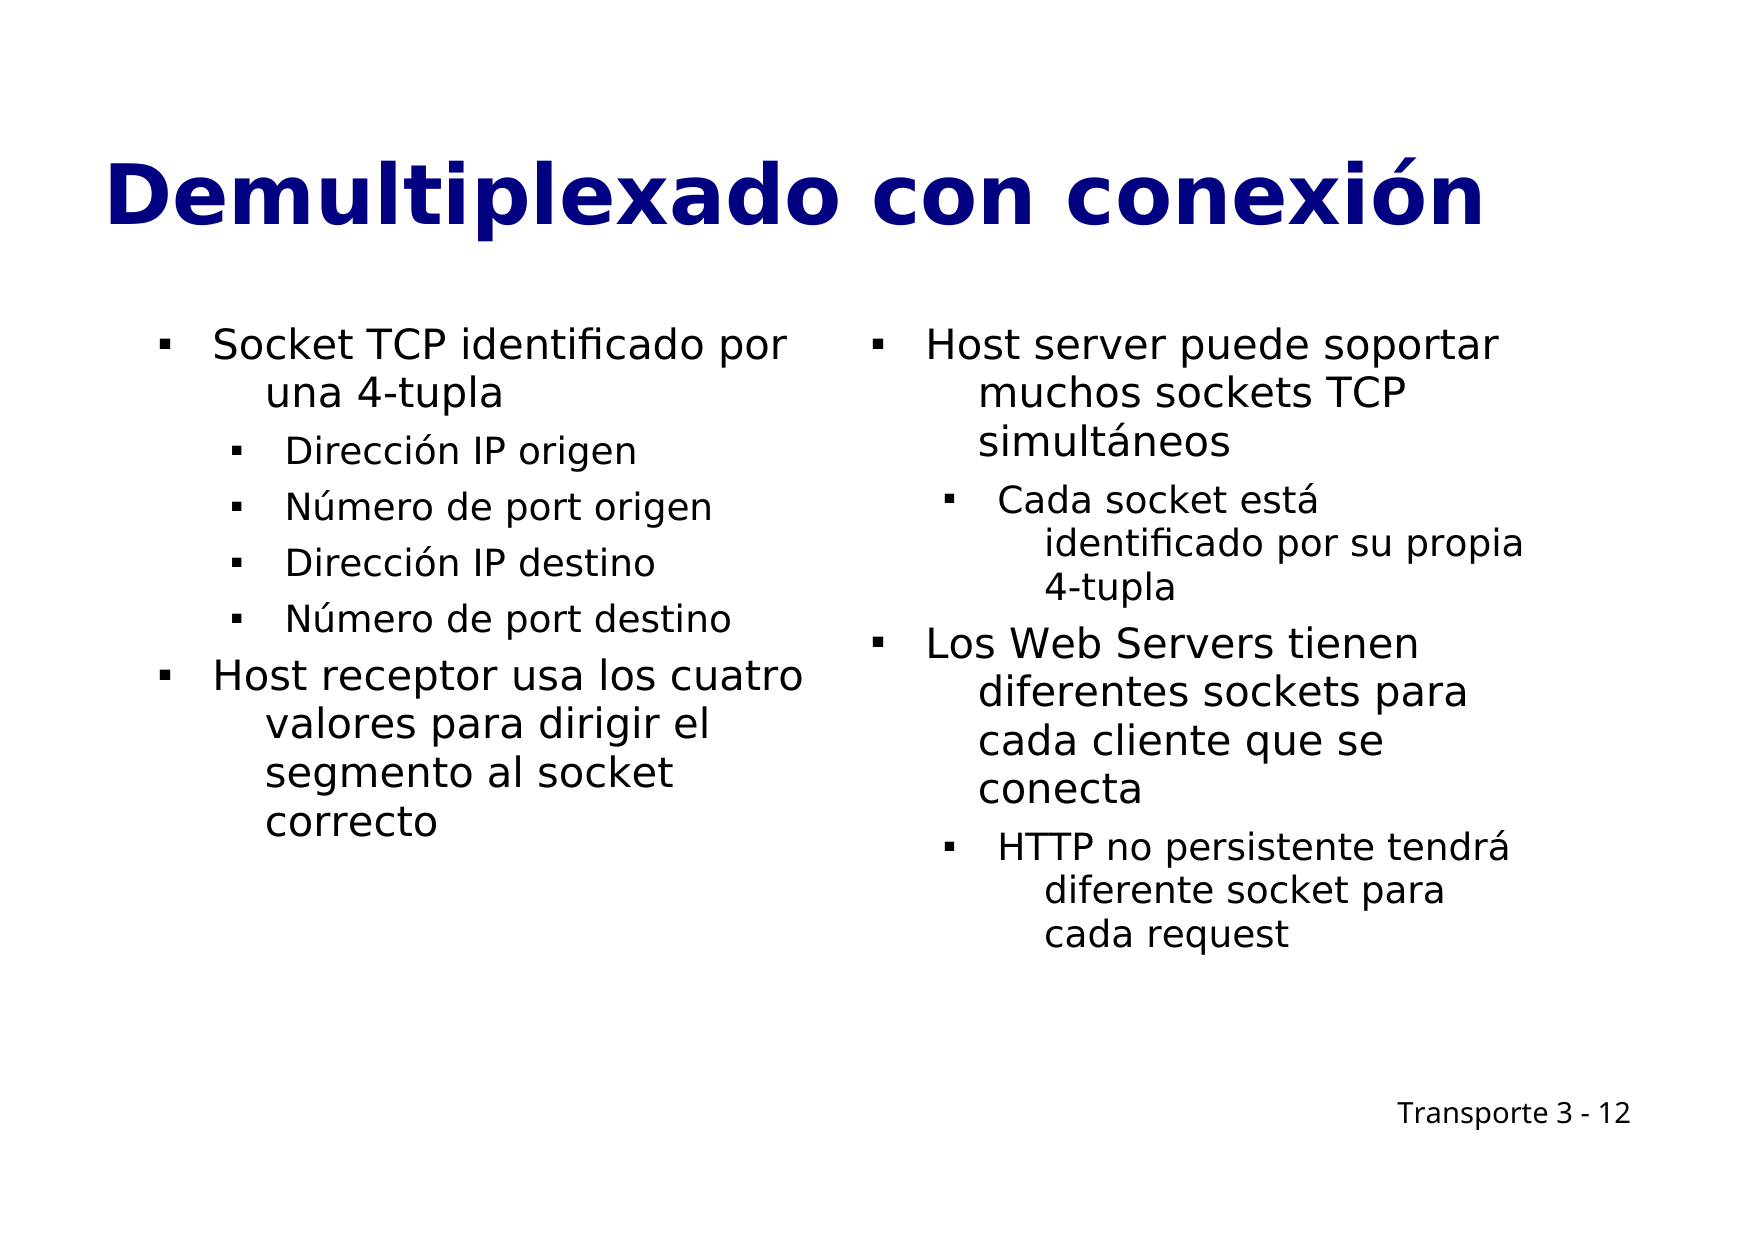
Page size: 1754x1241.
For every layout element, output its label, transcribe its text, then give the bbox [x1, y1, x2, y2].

title Demultiplexado con conexión [88, 95, 1654, 298]
list Socket TCP identificado por una 4-tupla Dirección IP origen Número de port origen Dirección IP destino Número de port destino Host receptor usa los cuatro valores para dirigir el segmento al socket correcto [154, 320, 833, 846]
list Host server puede soportar muchos sockets TCP simultáneos Cada socket está identificado por su propia 4-tupla Los Web Servers tienen diferentes sockets para cada cliente que se conecta HTTP no persistente tendrá diferente socket para cada request [866, 320, 1546, 957]
